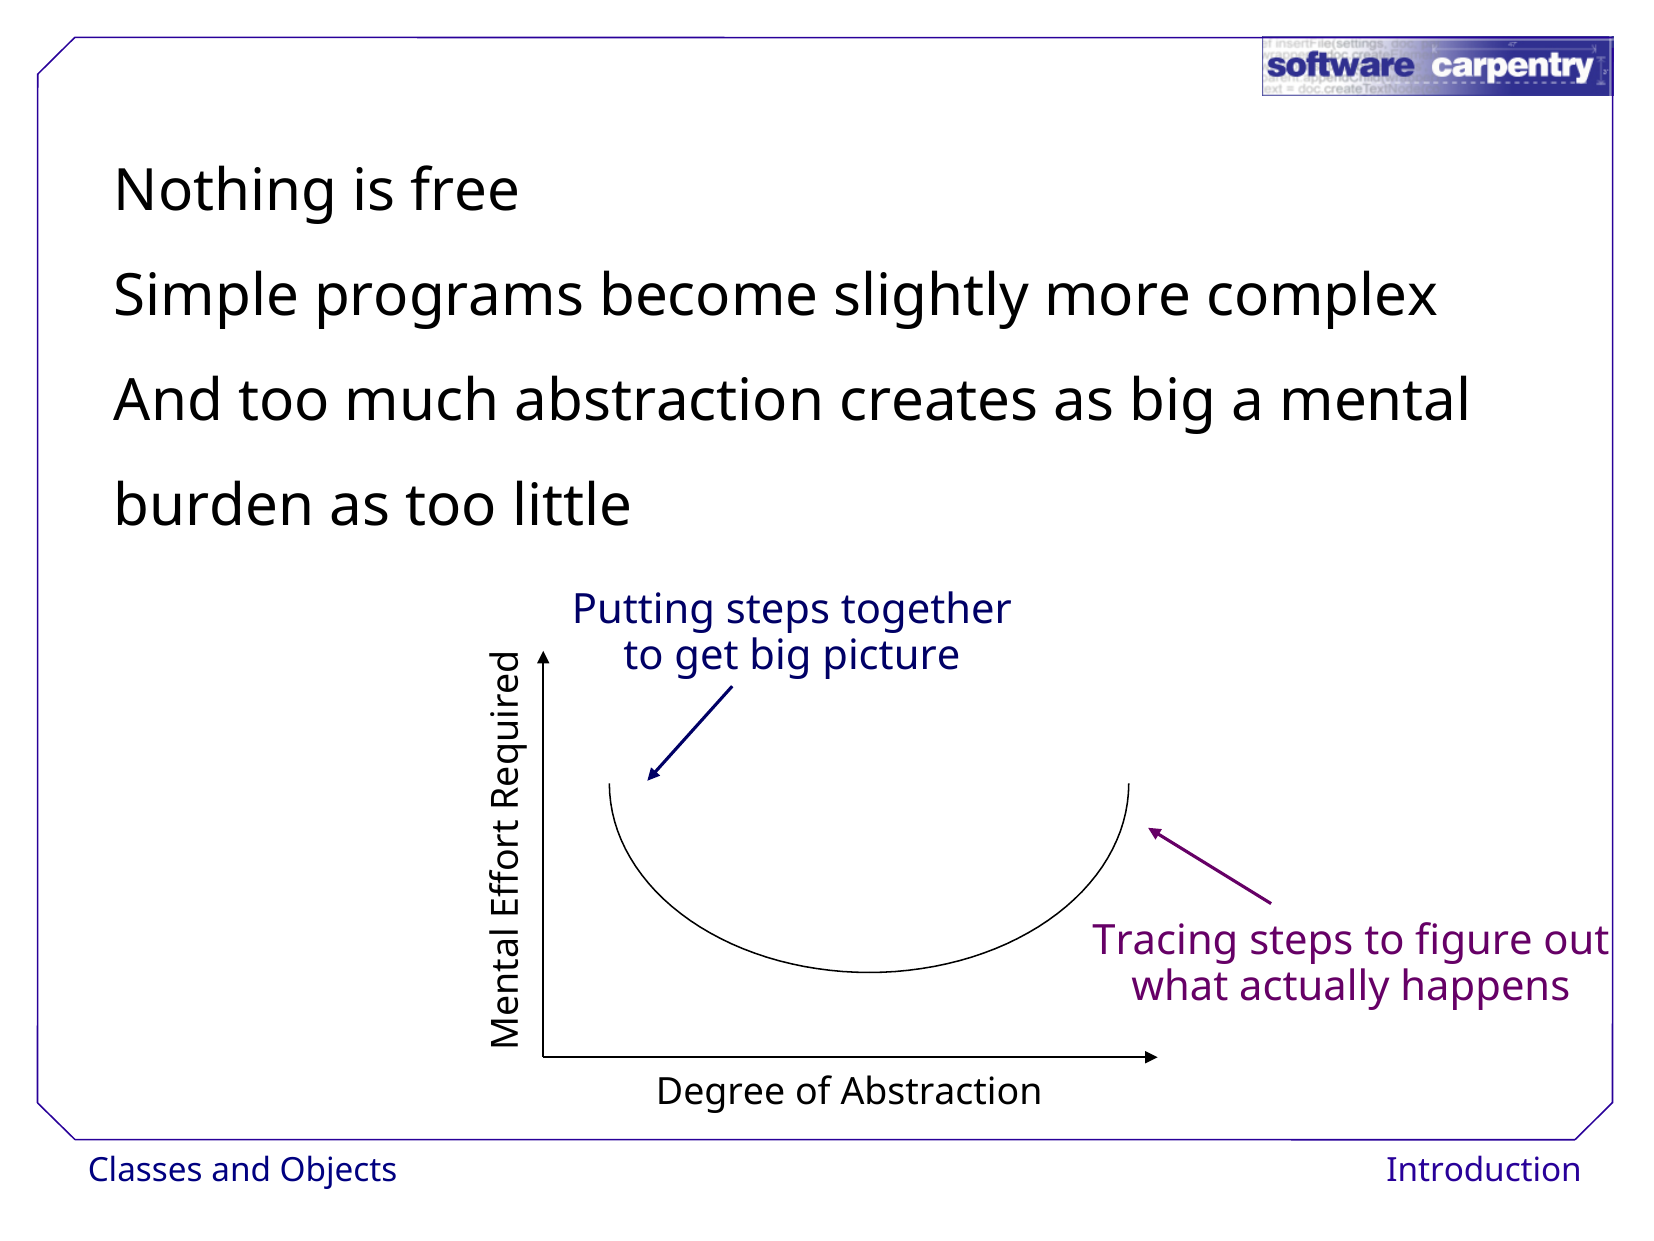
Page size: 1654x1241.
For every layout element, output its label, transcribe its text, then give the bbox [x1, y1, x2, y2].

picture [1262, 36, 1614, 96]
text_box Putting steps together to get big picture [556, 578, 1027, 687]
text_box Tracing steps to figure out what actually happens [1077, 909, 1625, 1018]
text_box Mental Effort Required [476, 625, 535, 1066]
text_box Nothing is free Simple programs become slightly more complex And too much abstraction creates as big a mental burden as too little [99, 109, 1517, 545]
text_box Degree of Abstraction [641, 1063, 1058, 1122]
